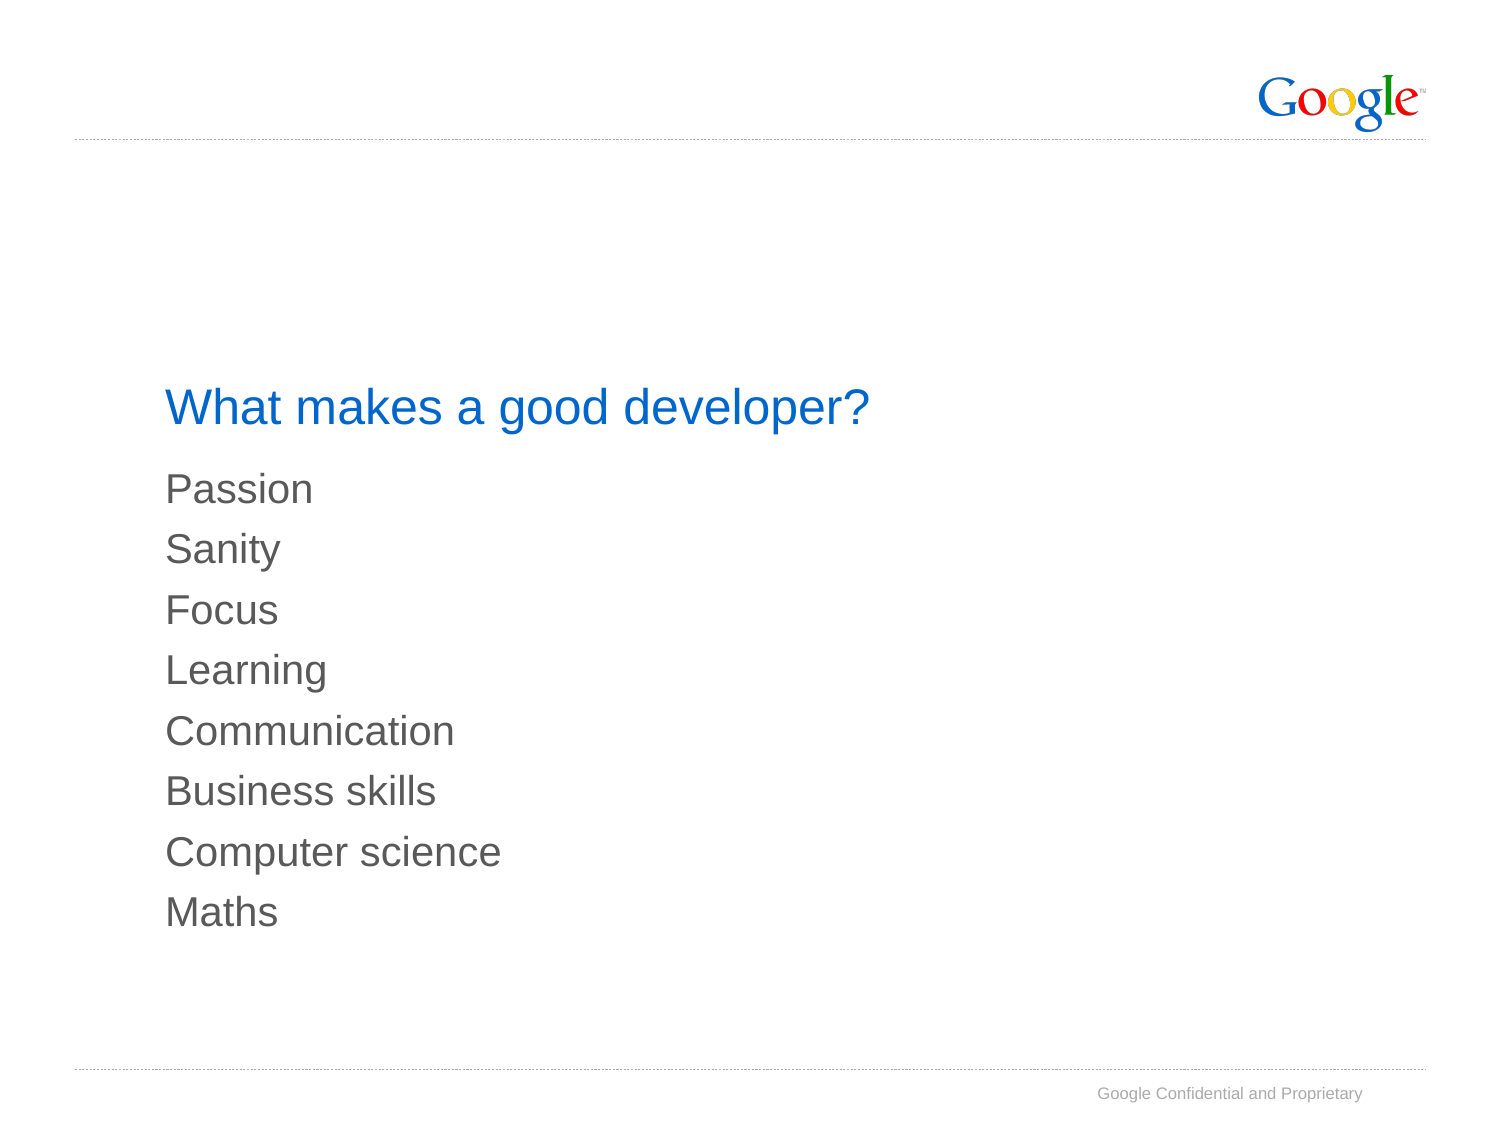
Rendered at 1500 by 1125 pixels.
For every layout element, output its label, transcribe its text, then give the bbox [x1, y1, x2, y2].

list Passion Sanity Focus Learning Communication Business skills Computer science Maths [150, 454, 1351, 1035]
picture [1259, 75, 1426, 132]
title What makes a good developer? [150, 253, 1351, 443]
